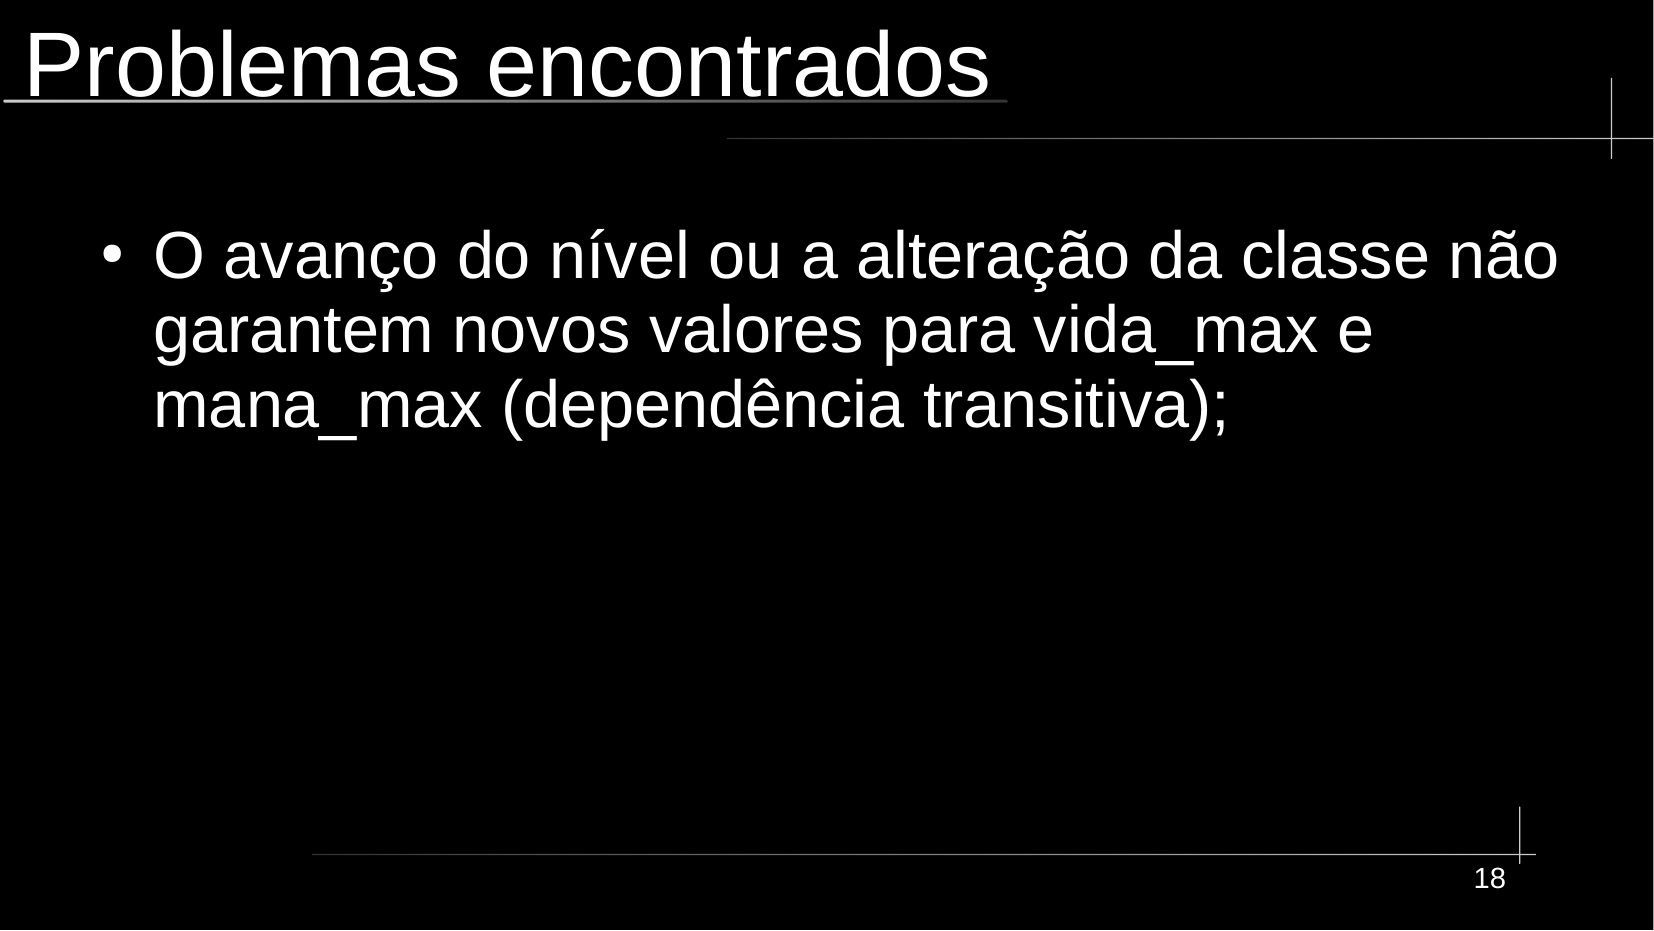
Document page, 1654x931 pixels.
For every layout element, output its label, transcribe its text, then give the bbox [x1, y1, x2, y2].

list O avanço do nível ou a alteração da classe não garantem novos valores para vida_max e mana_max (dependência transitiva); [82, 217, 1571, 758]
title Problemas encontrados [23, 11, 1589, 119]
